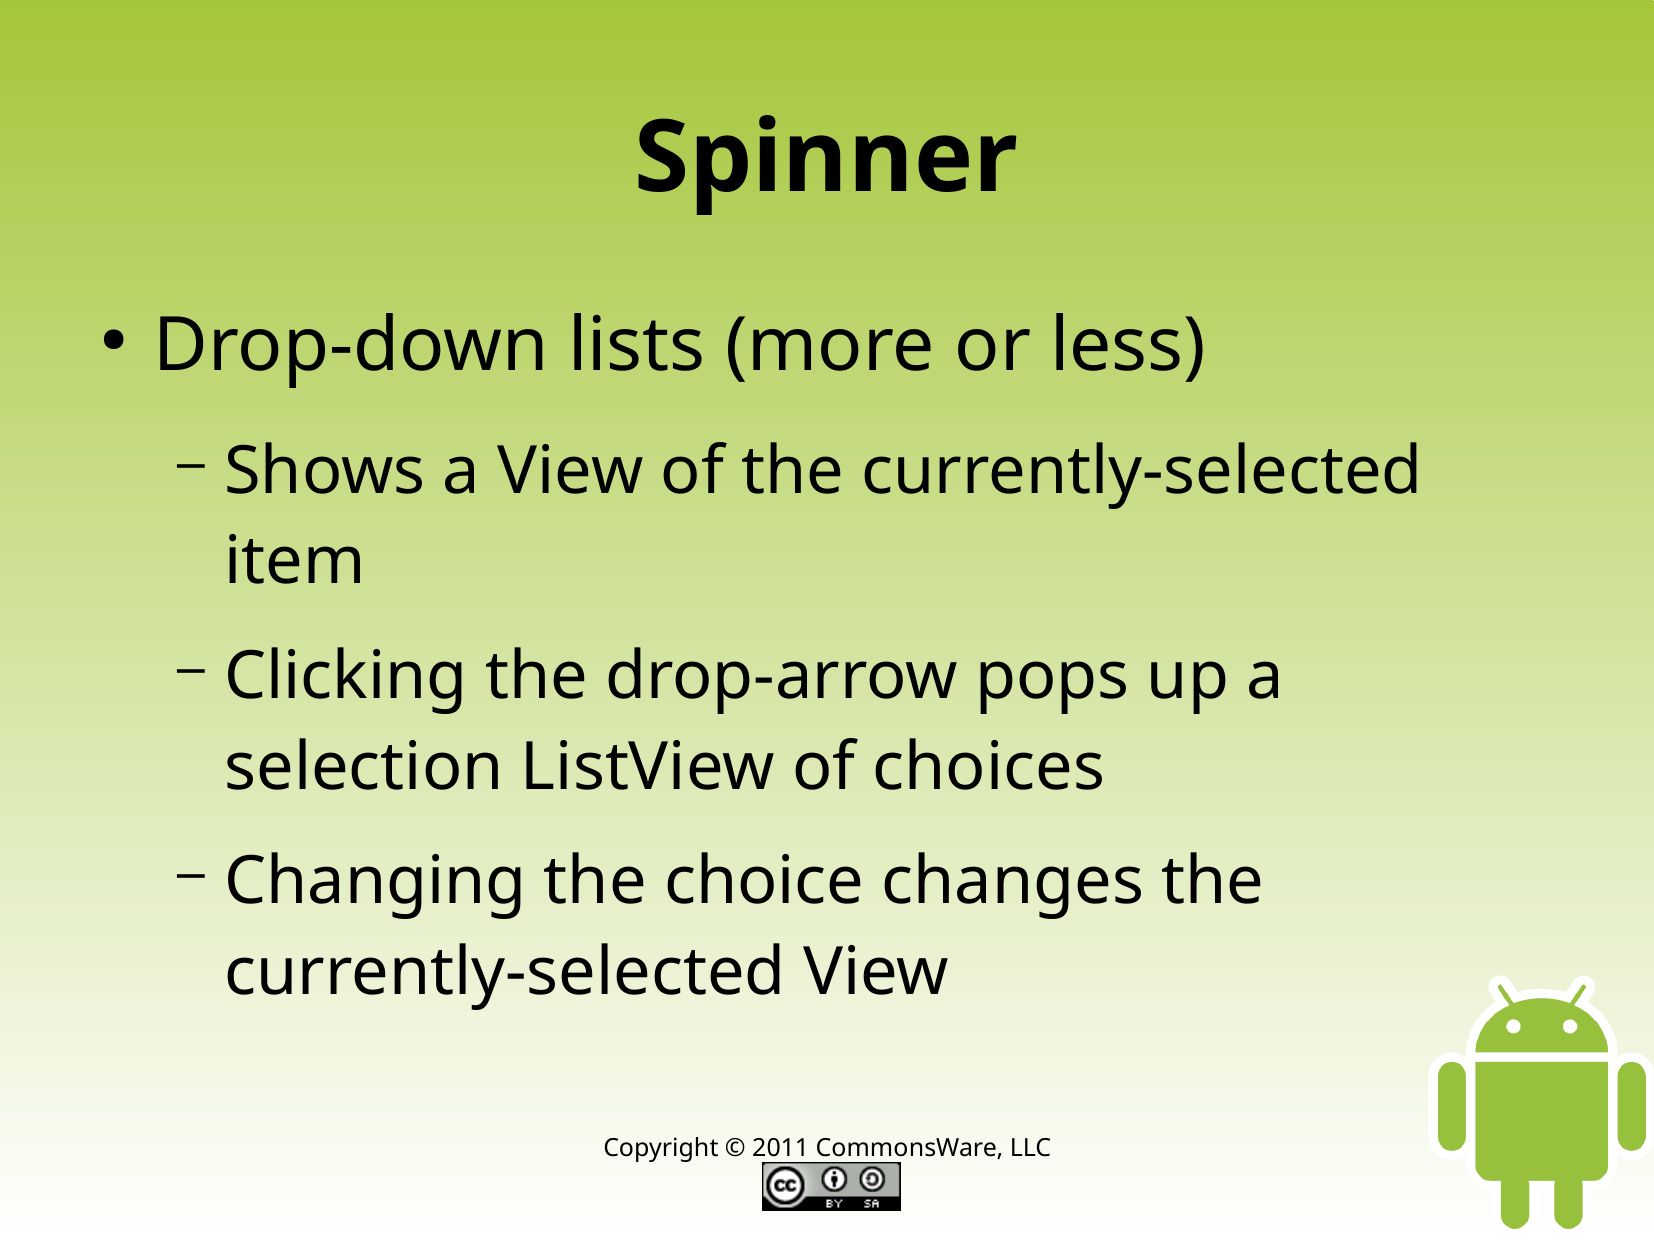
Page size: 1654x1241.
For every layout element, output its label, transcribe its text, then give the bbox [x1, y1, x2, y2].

picture [1428, 975, 1654, 1238]
list Drop-down lists (more or less) Shows a View of the currently-selected item Clicking the drop-arrow pops up a selection ListView of choices Changing the choice changes the currently-selected View [82, 290, 1571, 1126]
picture [762, 1162, 901, 1211]
title Spinner [82, 49, 1571, 257]
